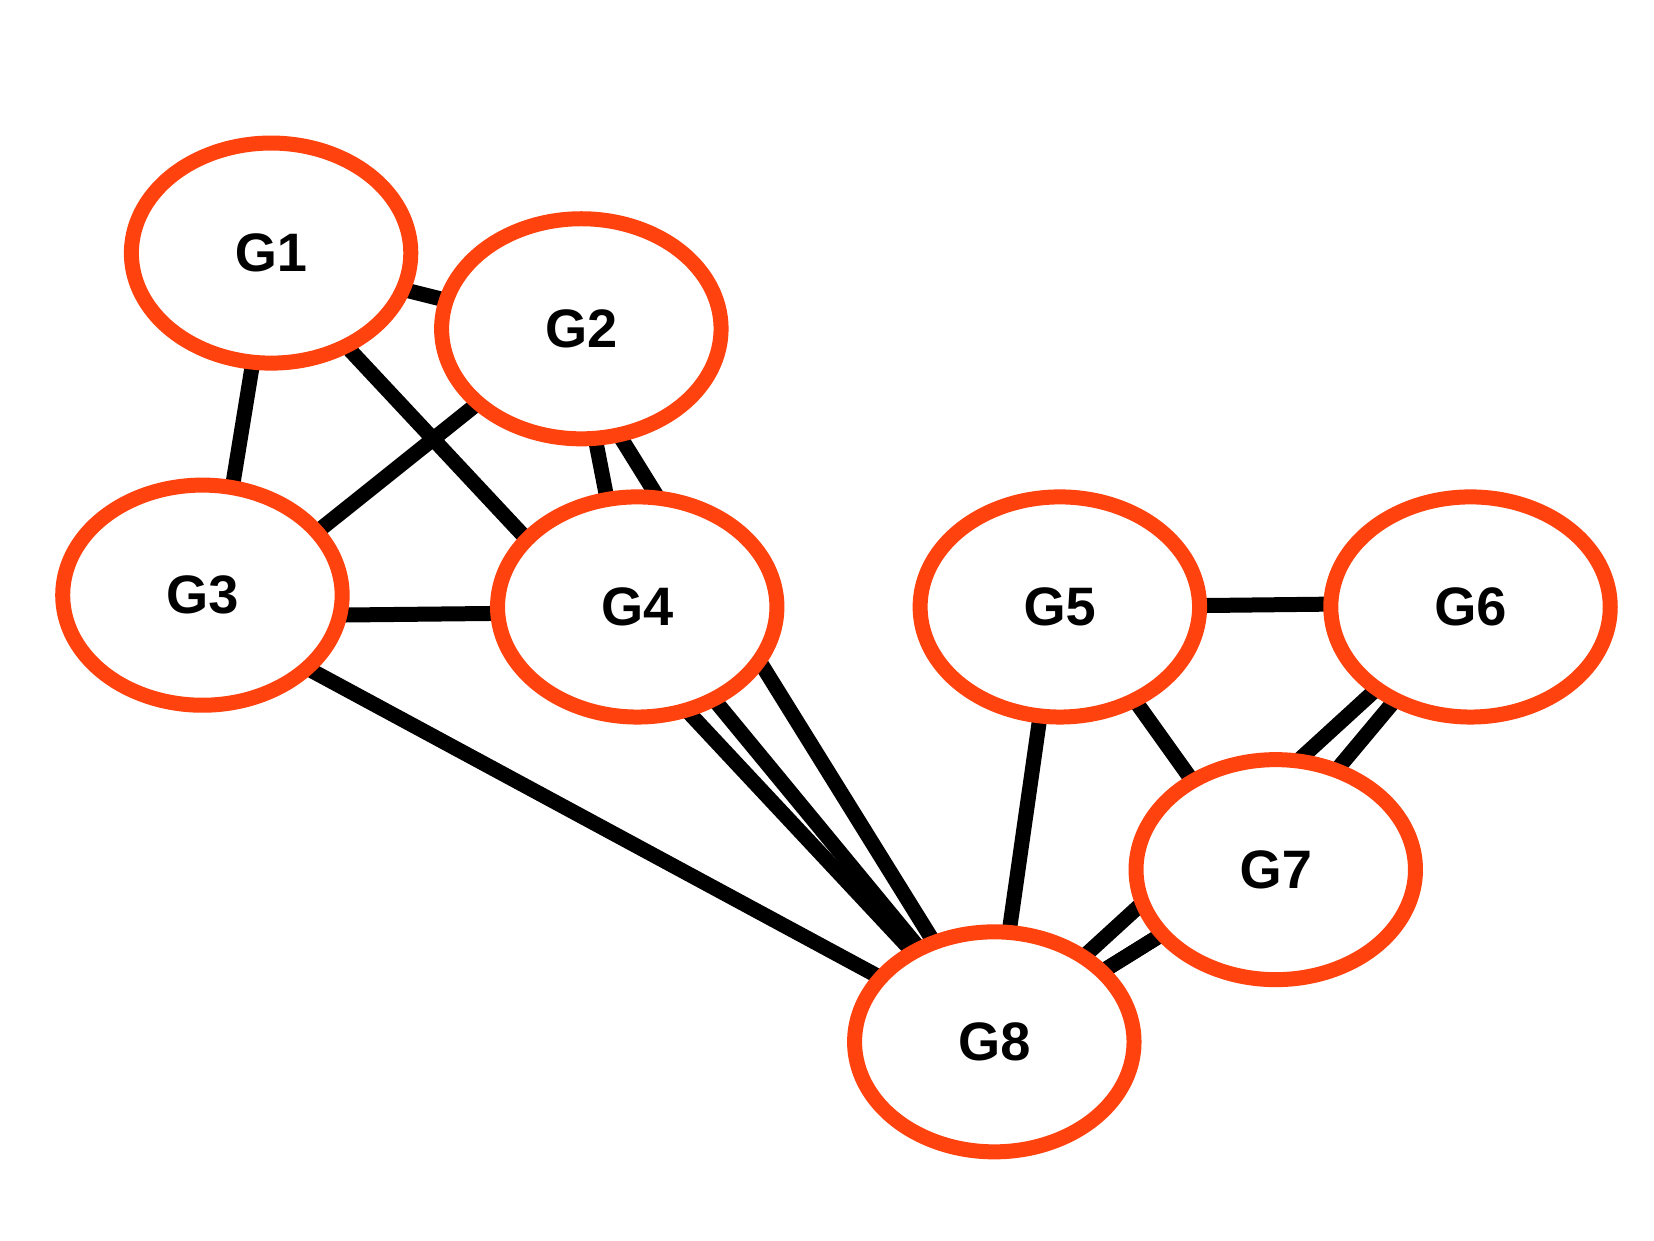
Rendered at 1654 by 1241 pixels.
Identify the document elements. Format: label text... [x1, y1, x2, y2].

text_box G8 [854, 931, 1135, 1152]
text_box G6 [1330, 496, 1611, 718]
text_box G5 [920, 496, 1200, 718]
text_box G2 [441, 218, 722, 439]
text_box G3 [62, 485, 343, 706]
text_box G7 [1136, 759, 1416, 980]
text_box G4 [497, 496, 777, 718]
text_box G1 [131, 143, 411, 364]
